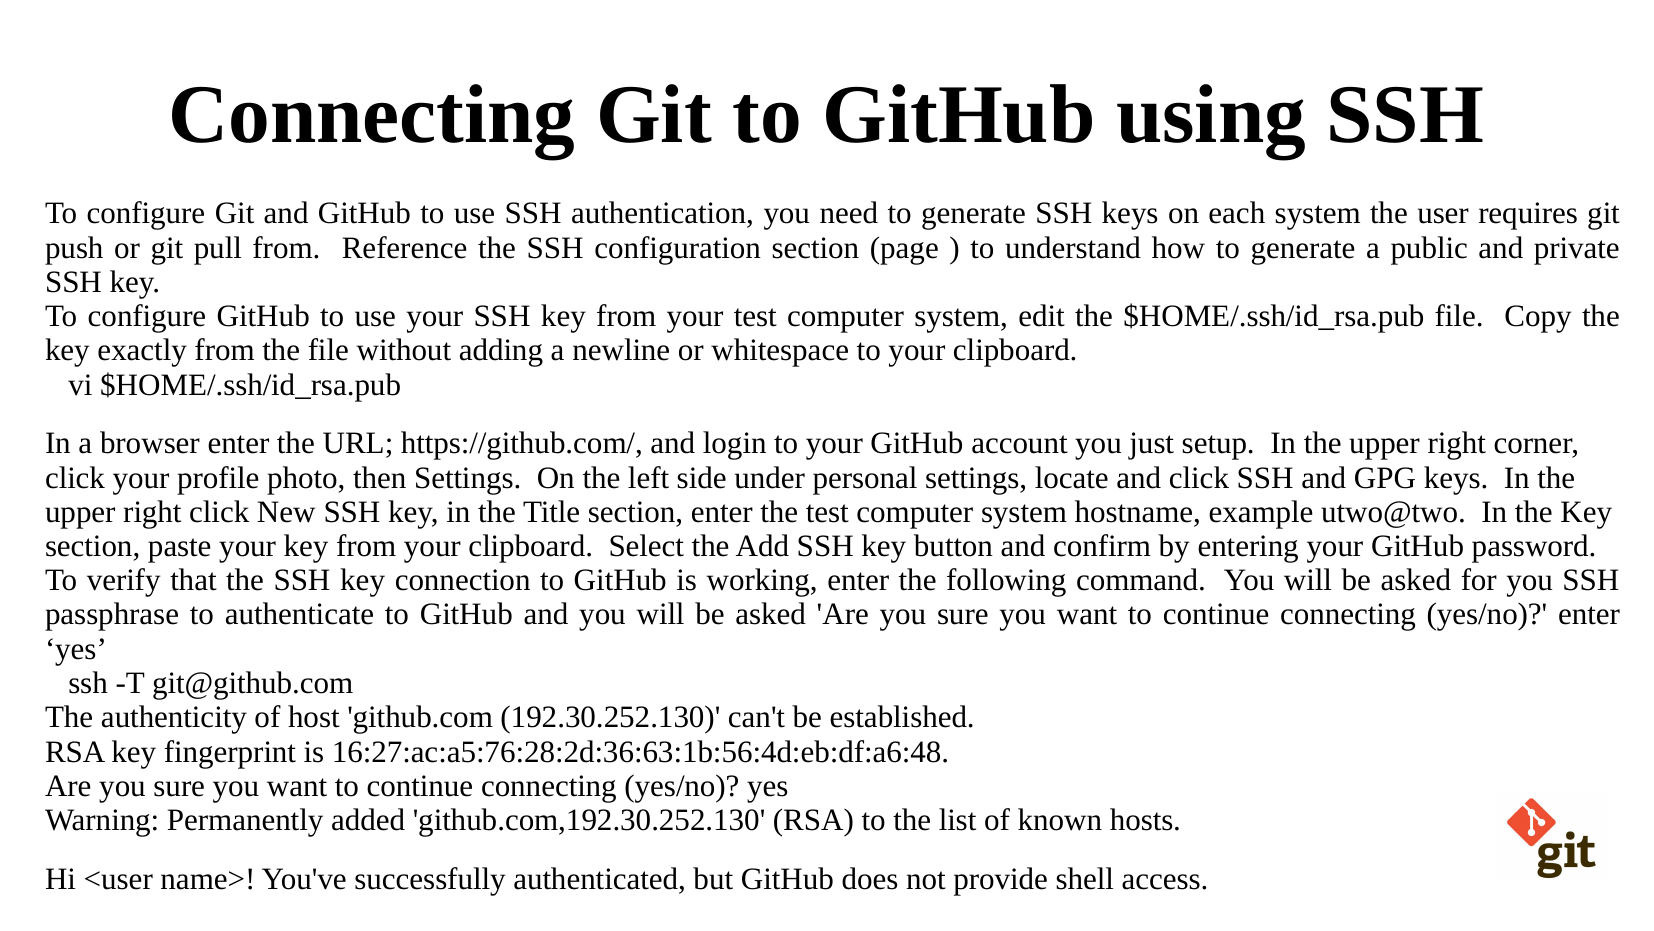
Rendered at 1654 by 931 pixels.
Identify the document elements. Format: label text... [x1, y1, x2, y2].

title Connecting Git to GitHub using SSH [82, 37, 1571, 192]
list To configure Git and GitHub to use SSH authentication, you need to generate SSH keys on each system the user requires git push or git pull from. Reference the SSH configuration section (page ) to understand how to generate a public and private SSH key. To configure GitHub to use your SSH key from your test computer system, edit the $HOME/.ssh/id_rsa.pub file. Copy the key exactly from the file without adding a newline or whitespace to your clipboard. vi $HOME/.ssh/id_rsa.pub In a browser enter the URL; https://github.com/, and login to your GitHub account you just setup. In the upper right corner, click your profile photo, then Settings. On the left side under personal settings, locate and click SSH and GPG keys. In the upper right click New SSH key, in the Title section, enter the test computer system hostname, example utwo@two. In the Key section, paste your key from your clipboard. Select the Add SSH key button and confirm by entering your GitHub password. To verify that the SSH key connection to GitHub is working, enter the following command. You will be asked for you SSH passphrase to authenticate to GitHub and you will be asked 'Are you sure you want to continue connecting (yes/no)?' enter ‘yes’ ssh -T git@github.com The authenticity of host 'github.com (192.30.252.130)' can't be established. RSA key fingerprint is 16:27:ac:a5:76:28:2d:36:63:1b:56:4d:eb:df:a6:48. Are you sure you want to continue connecting (yes/no)? yes Warning: Permanently added 'github.com,192.30.252.130' (RSA) to the list of known hosts. Hi <user name>! You've successfully authenticated, but GitHub does not provide shell access. [45, 192, 1621, 901]
picture [1497, 789, 1606, 886]
